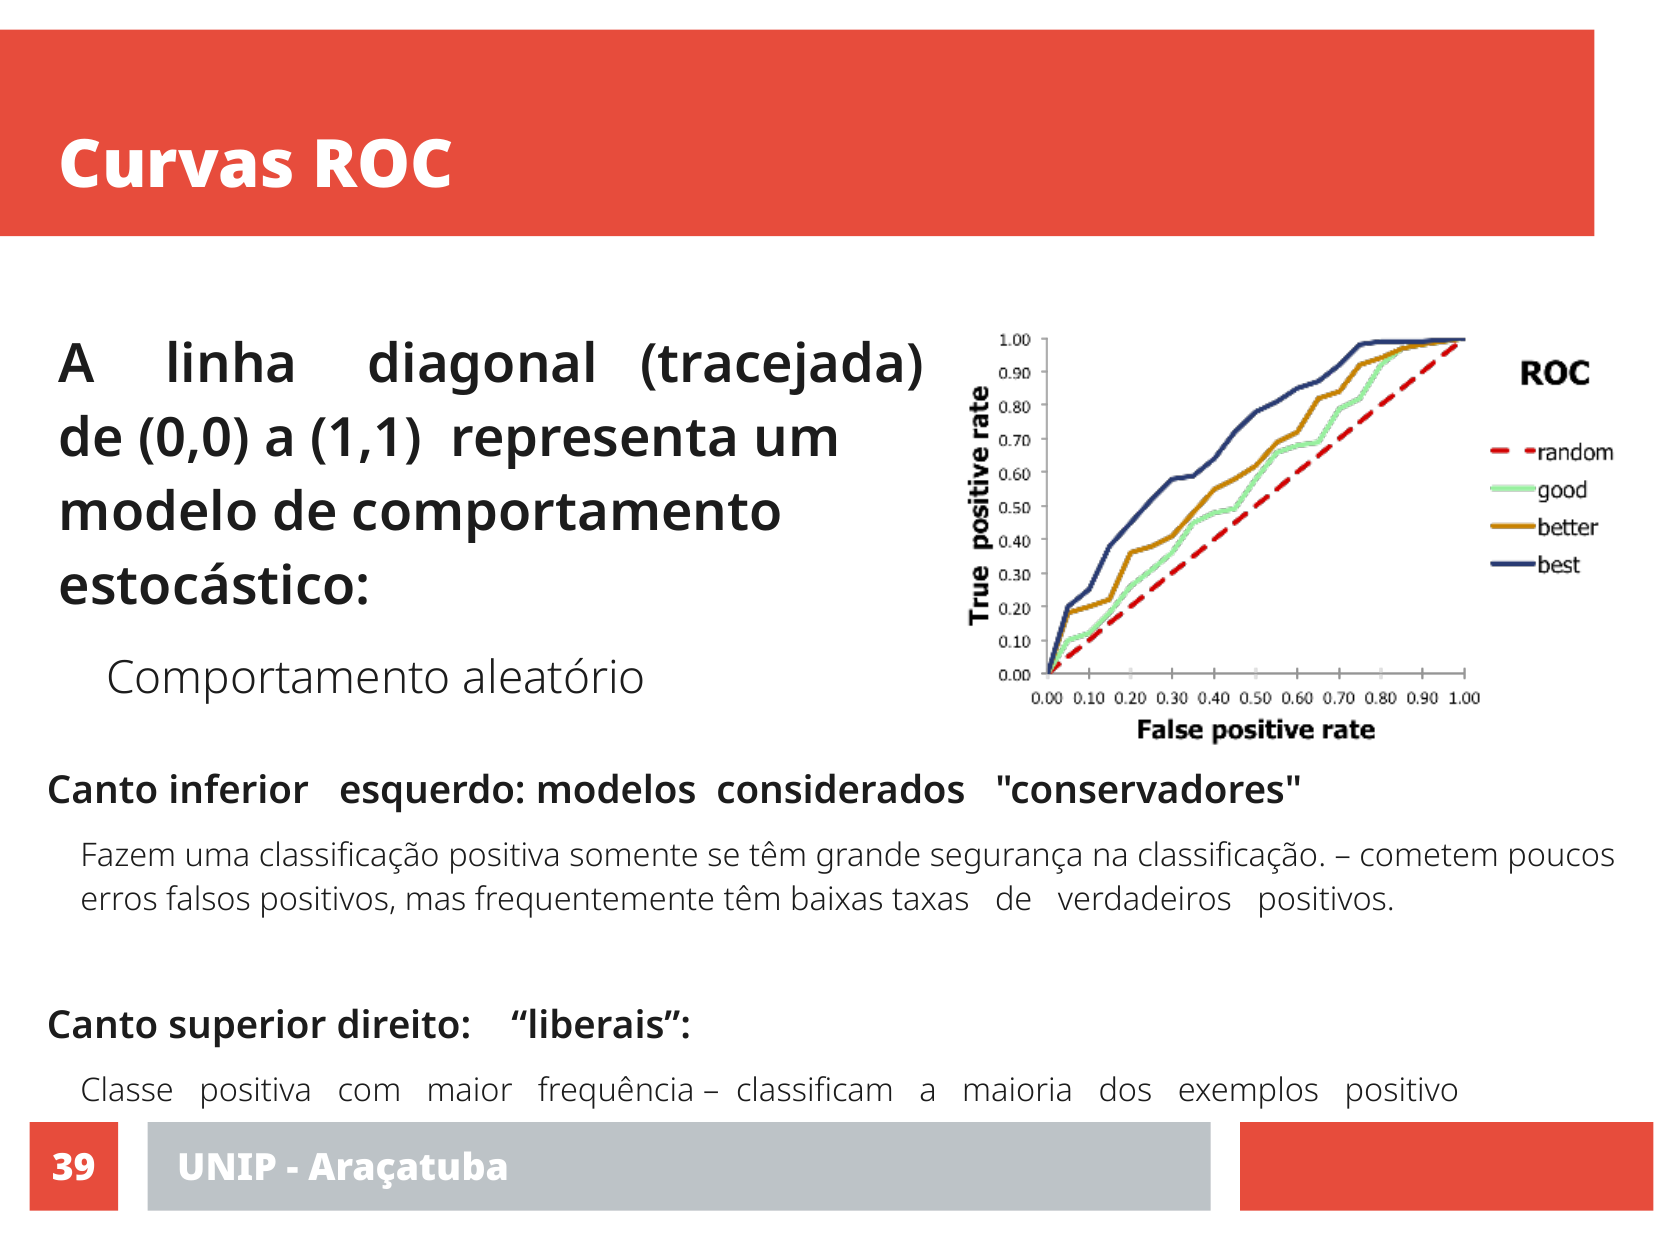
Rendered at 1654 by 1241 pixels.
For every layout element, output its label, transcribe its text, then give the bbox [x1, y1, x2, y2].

picture [940, 260, 1644, 759]
list A linha diagonal (tracejada) de (0,0) a (1,1) representa um modelo de comportamento estocástico: Comportamento aleatório [59, 324, 941, 761]
list Canto inferior esquerdo: modelos considerados "conservadores" Fazem uma classificação positiva somente se têm grande segurança na classificação. – cometem poucos erros falsos positivos, mas frequentemente têm baixas taxas de verdadeiros positivos. Canto superior direito: “liberais”: Classe positiva com maior frequência – classificam a maioria dos exemplos positivo [46, 761, 1632, 1117]
title Curvas ROC [59, 59, 1595, 207]
